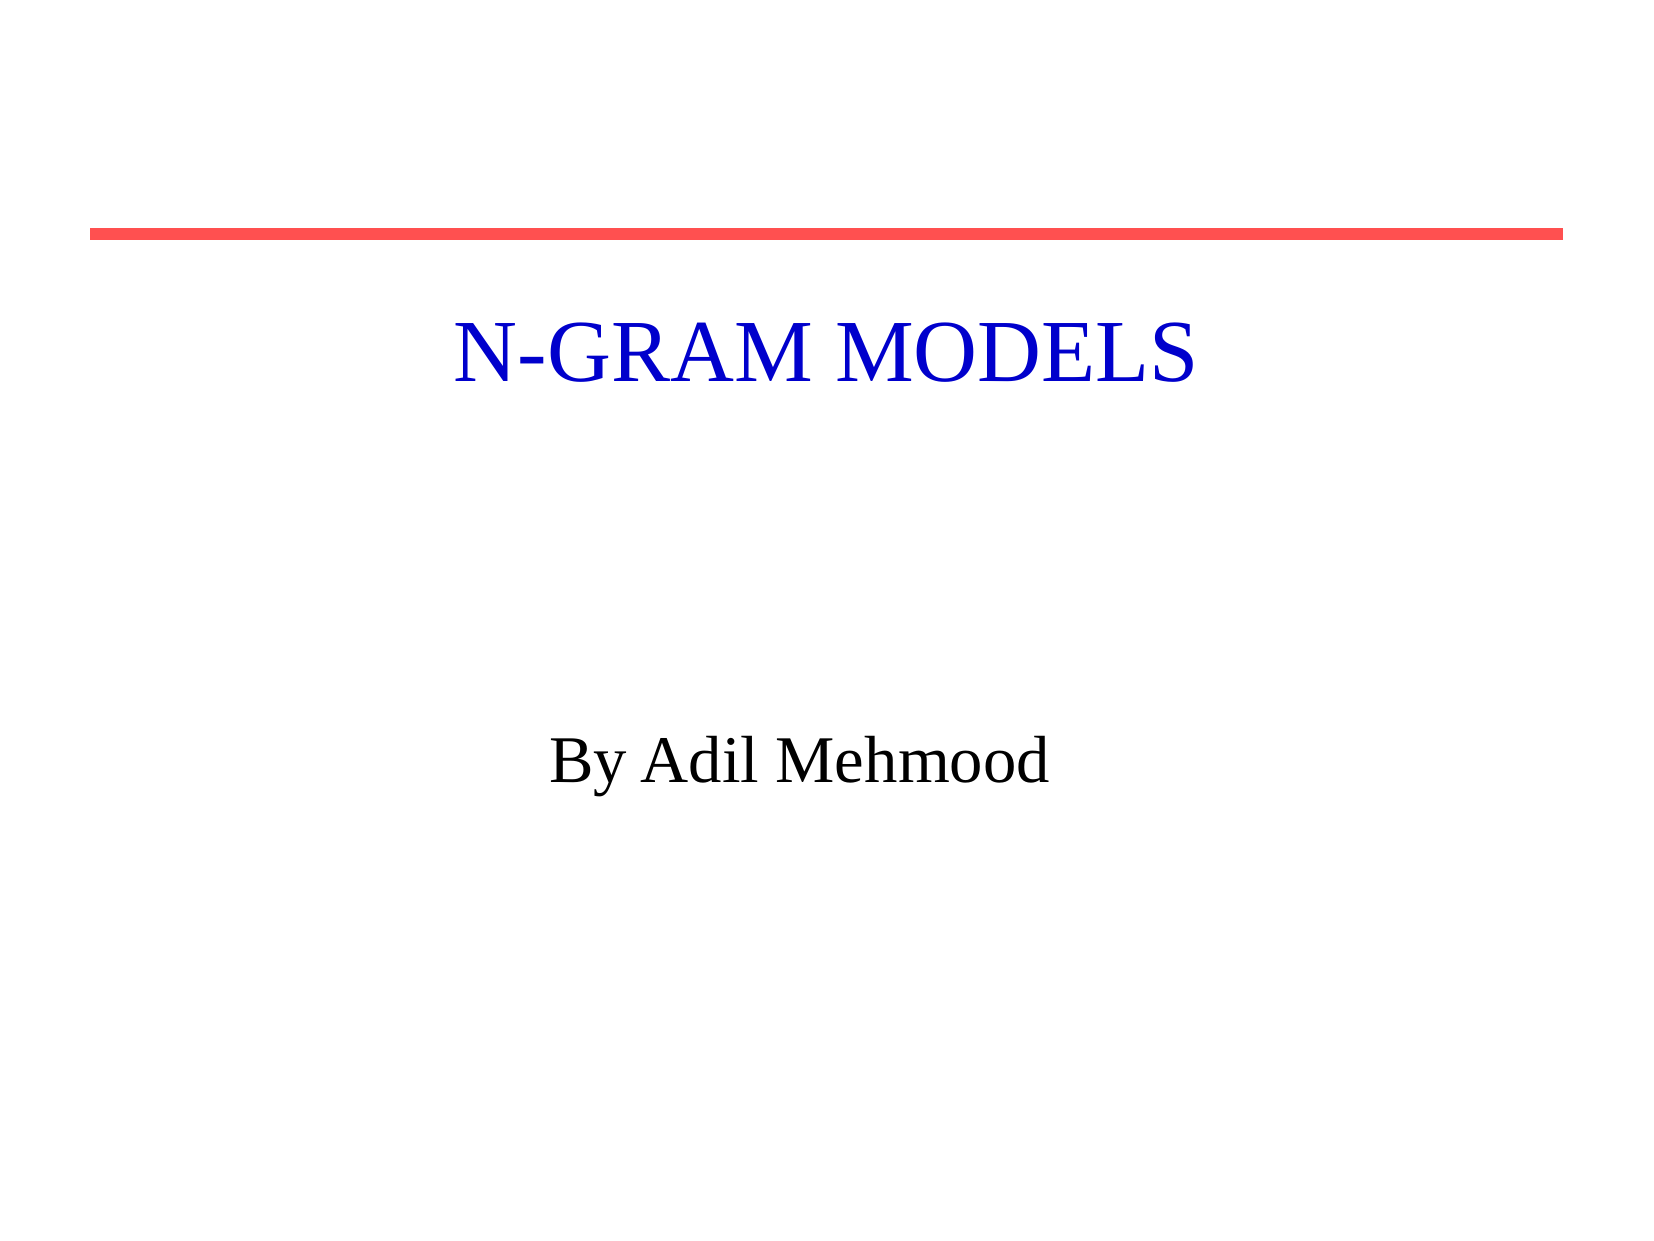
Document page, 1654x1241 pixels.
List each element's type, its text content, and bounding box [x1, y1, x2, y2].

subtitle By Adil Mehmood [375, 540, 1226, 875]
title N-GRAM MODELS [82, 235, 1571, 458]
